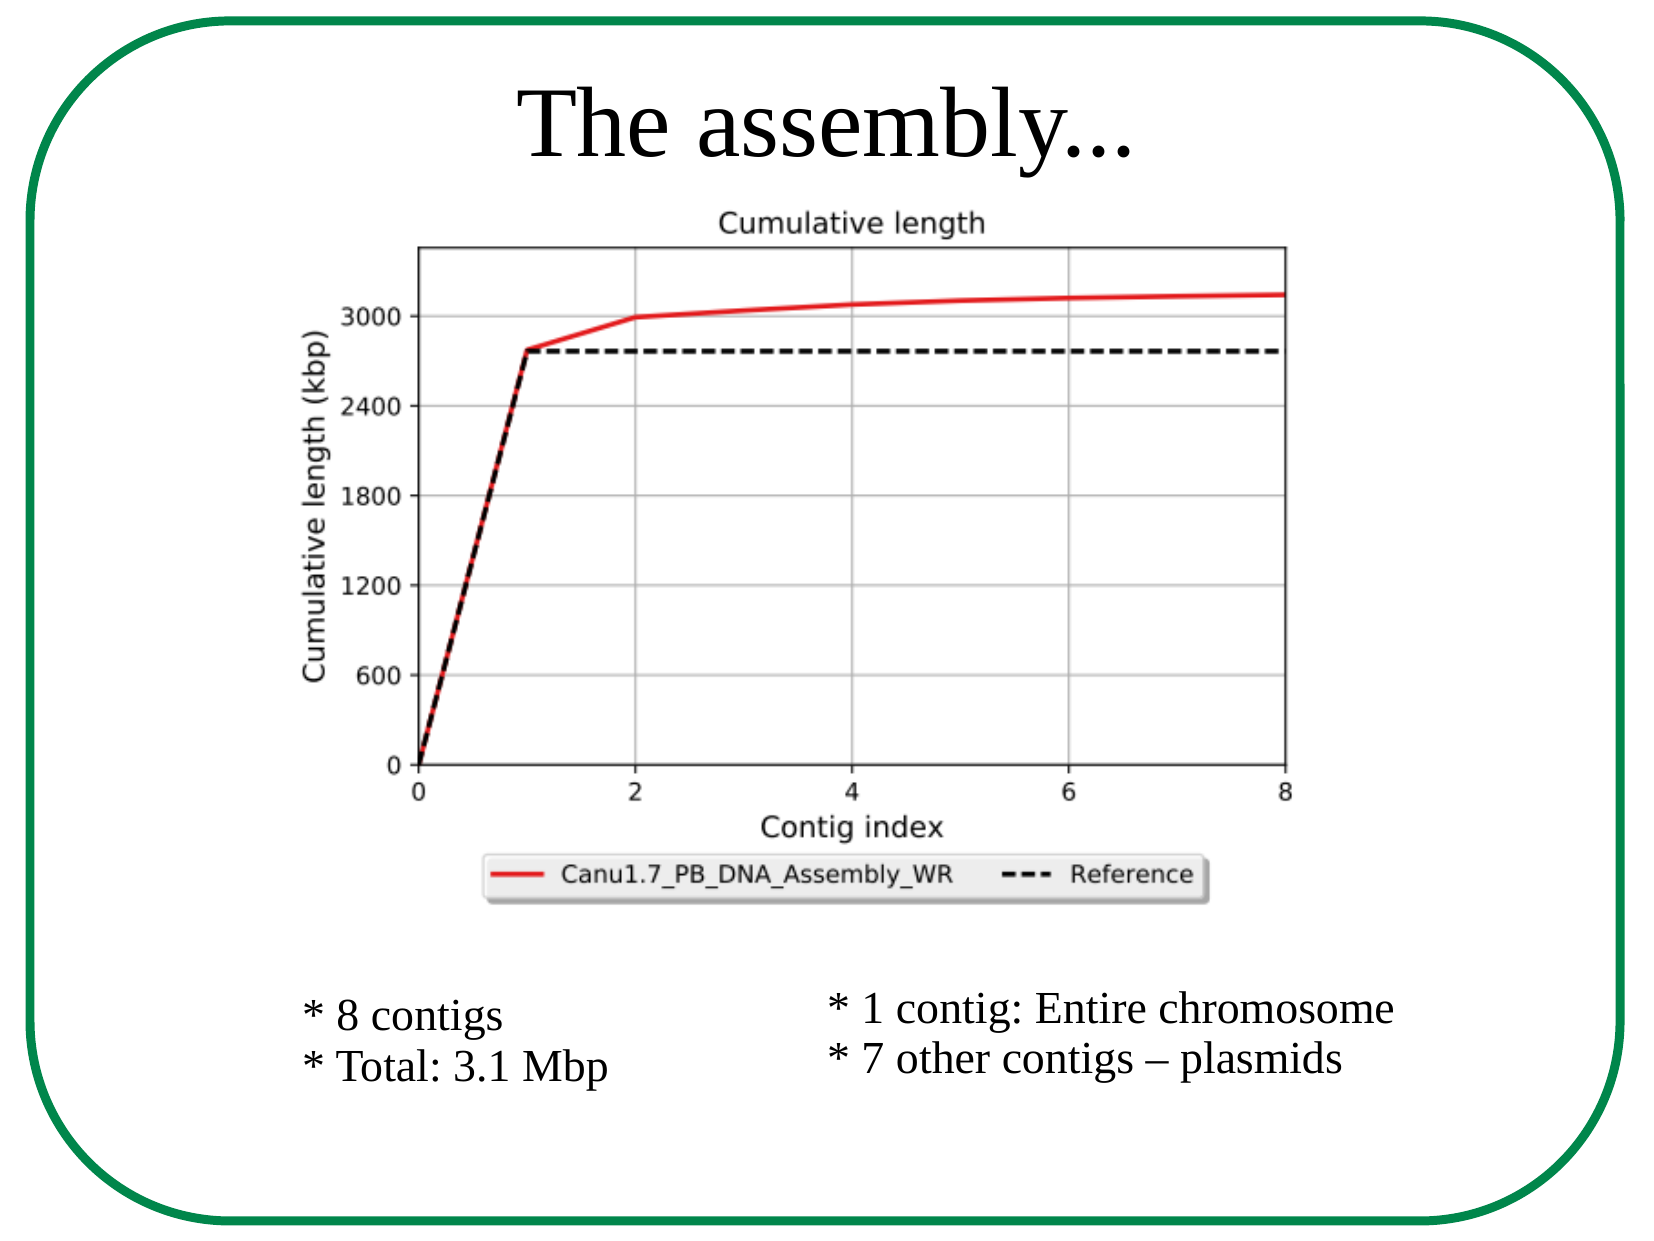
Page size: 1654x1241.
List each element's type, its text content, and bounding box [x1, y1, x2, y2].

text_box The assembly... [444, 60, 1210, 186]
text_box * 8 contigs * Total: 3.1 Mbp [287, 982, 886, 1201]
picture [285, 194, 1312, 916]
text_box * 1 contig: Entire chromosome * 7 other contigs – plasmids [812, 975, 1411, 1092]
